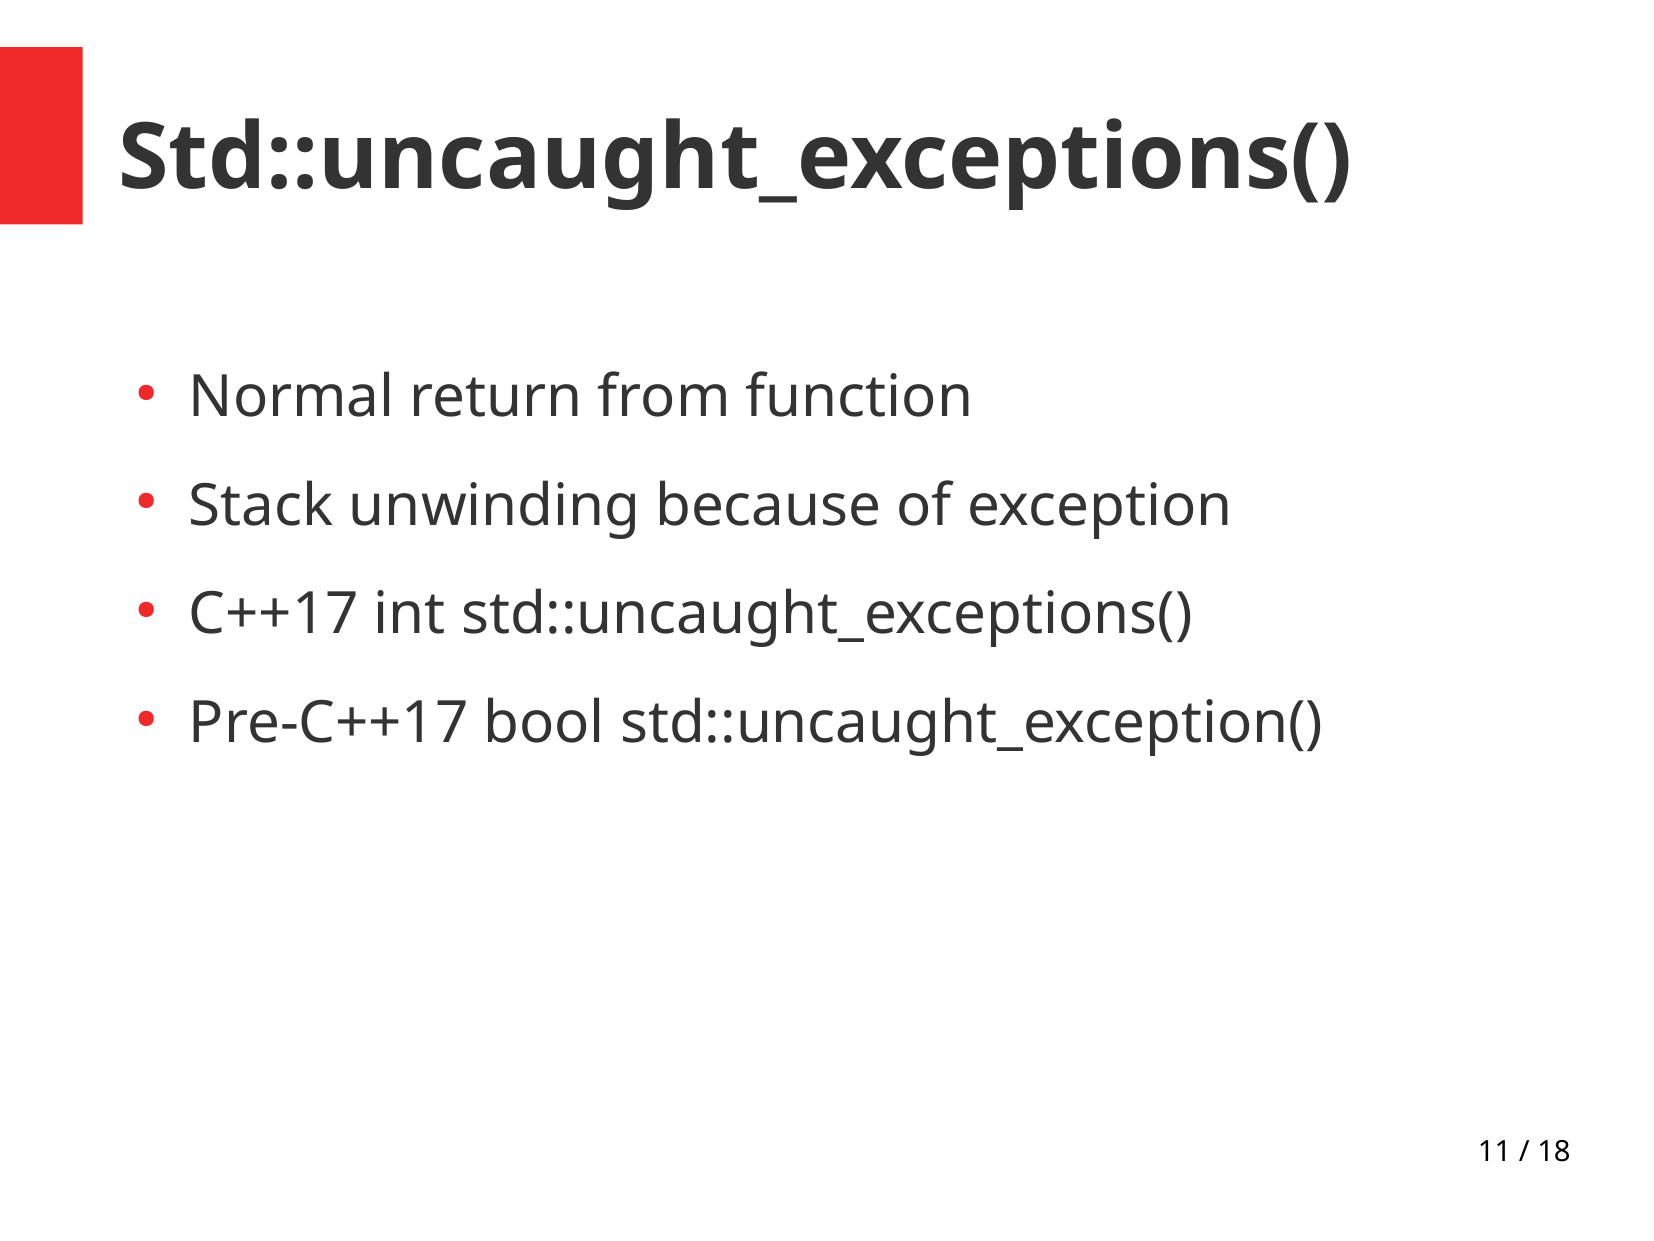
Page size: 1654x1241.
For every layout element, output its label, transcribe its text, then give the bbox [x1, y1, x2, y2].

list Normal return from function Stack unwinding because of exception C++17 int std::uncaught_exceptions() Pre-C++17 bool std::uncaught_exception() [118, 354, 1536, 1074]
title Std::uncaught_exceptions() [118, 49, 1571, 257]
